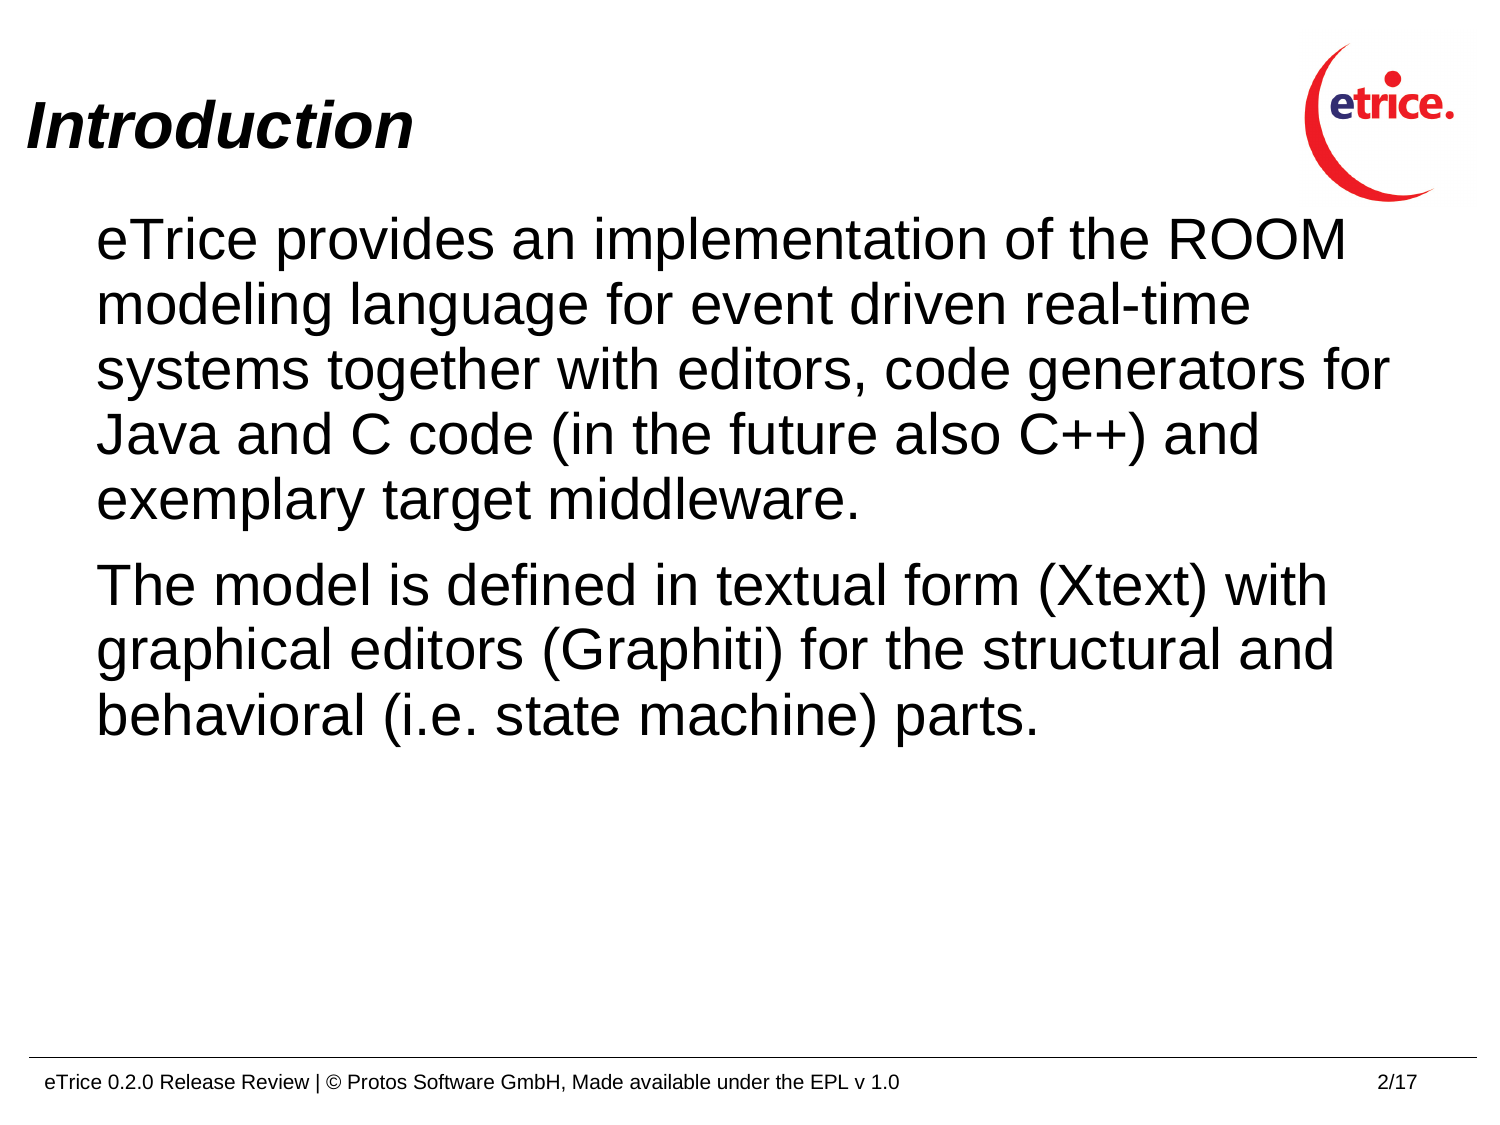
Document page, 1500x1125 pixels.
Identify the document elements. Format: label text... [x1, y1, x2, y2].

title Introduction [26, 84, 1474, 172]
picture [1299, 29, 1477, 207]
list eTrice provides an implementation of the ROOM modeling language for event driven real-time systems together with editors, code generators for Java and C code (in the future also C++) and exemplary target middleware. The model is defined in textual form (Xtext) with graphical editors (Graphiti) for the structural and behavioral (i.e. state machine) parts. [59, 206, 1418, 1040]
